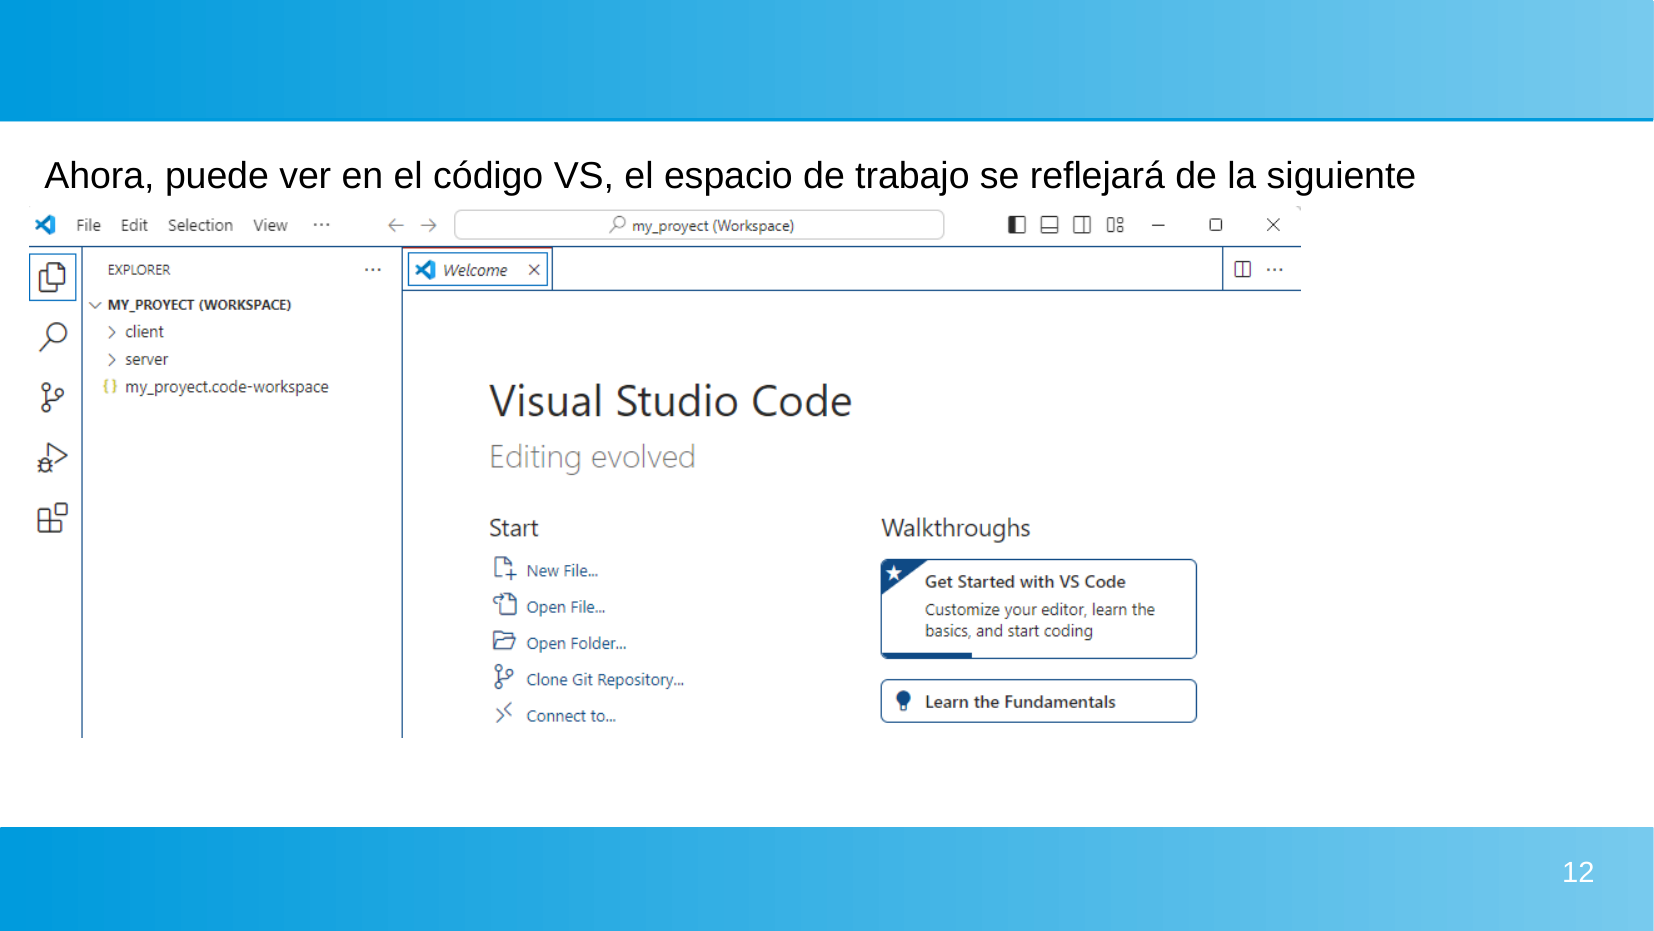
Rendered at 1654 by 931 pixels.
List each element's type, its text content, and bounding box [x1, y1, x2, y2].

text_box Ahora, puede ver en el código VS, el espacio de trabajo se reflejará de la siguiente manera: [29, 147, 1536, 186]
picture [29, 206, 1301, 738]
